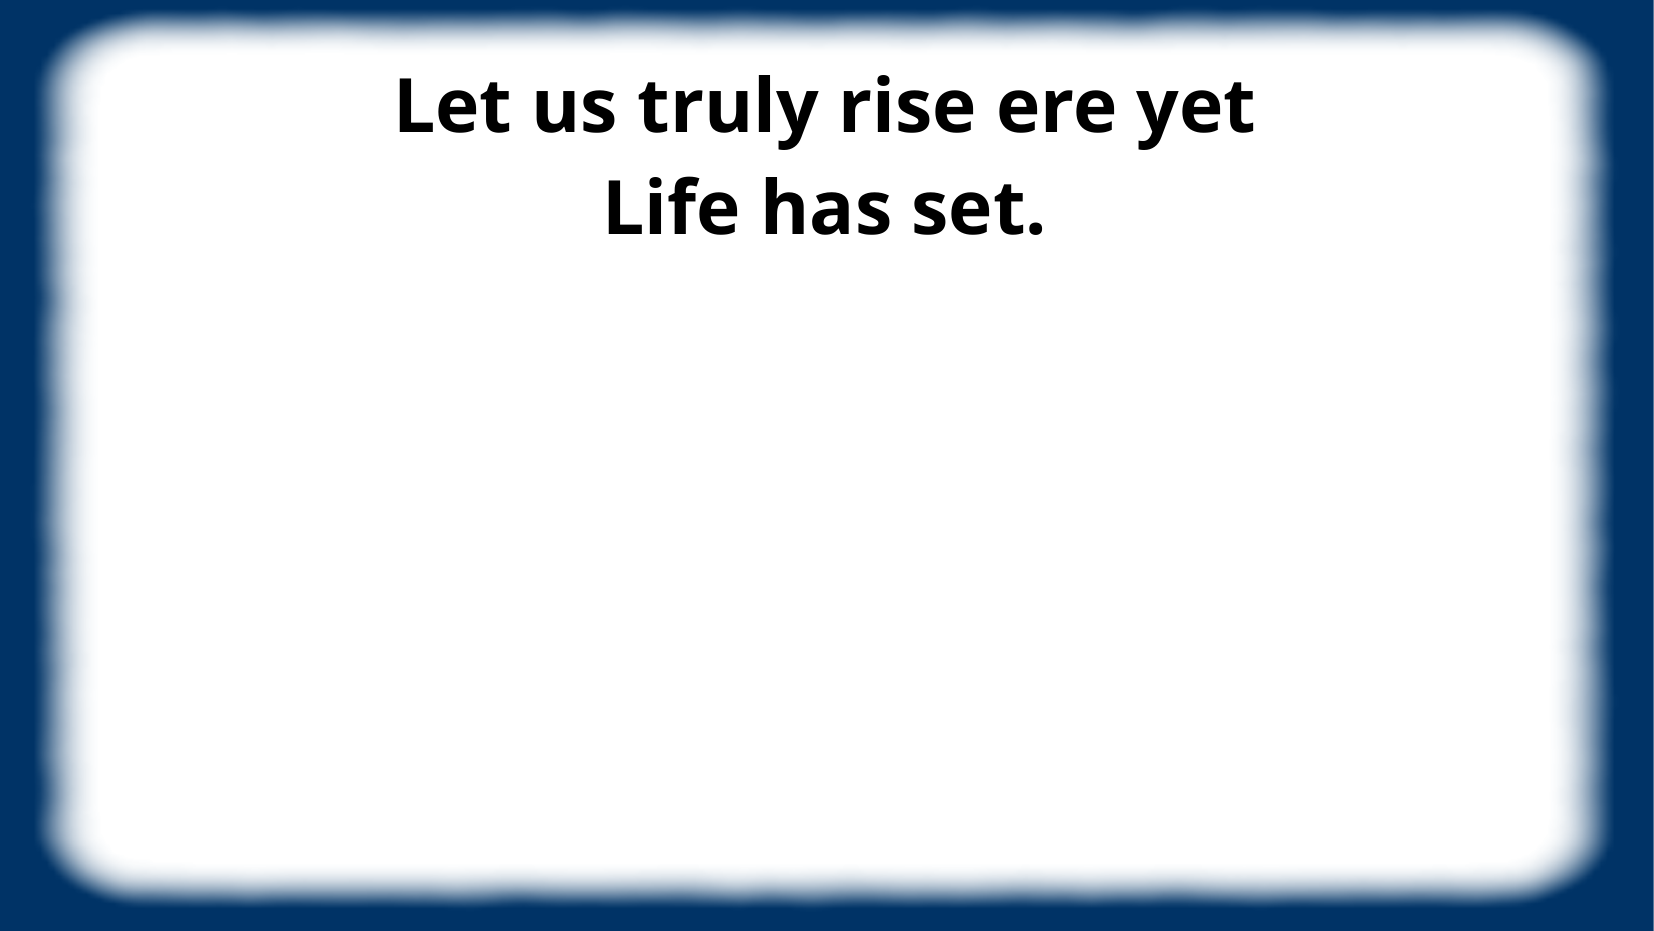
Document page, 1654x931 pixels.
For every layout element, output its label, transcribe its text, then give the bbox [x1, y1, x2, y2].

picture [0, 0, 1654, 931]
text_box Let us truly rise ere yet Life has set. [105, 45, 1546, 260]
